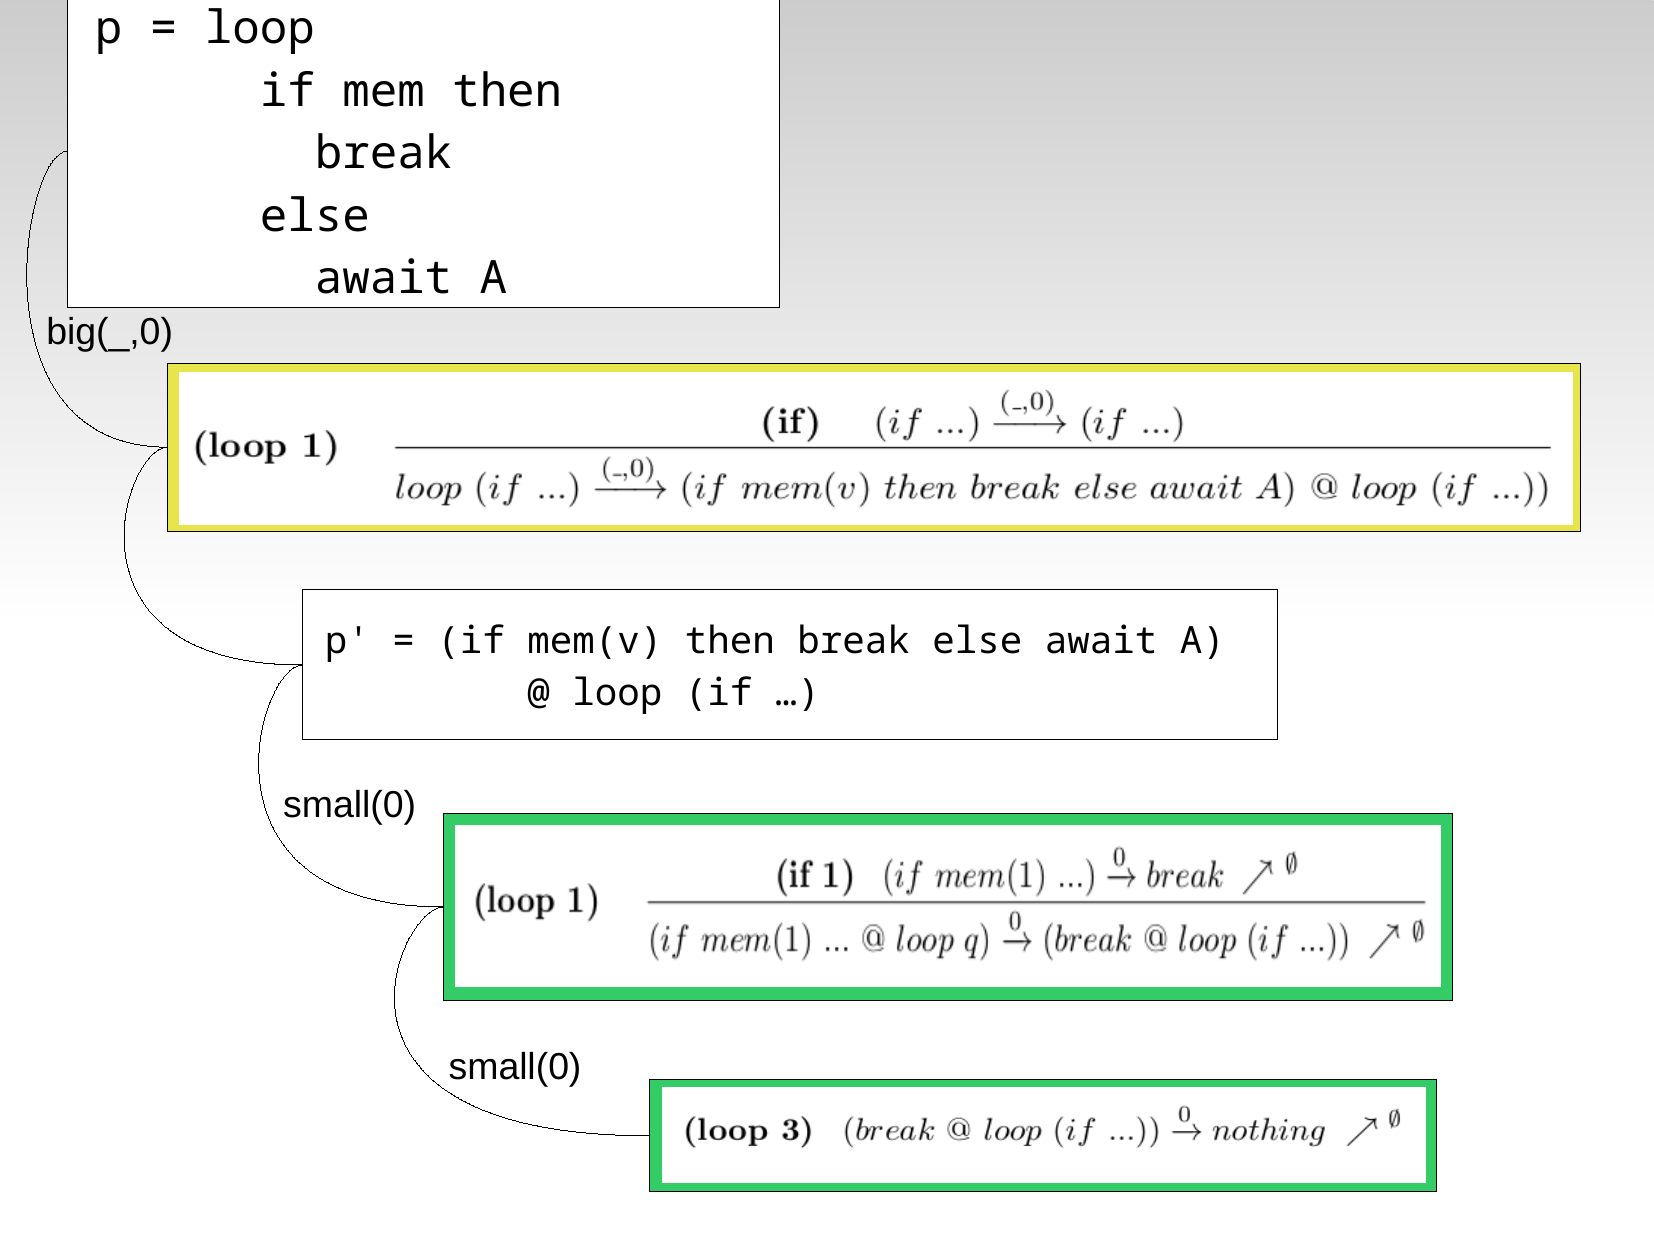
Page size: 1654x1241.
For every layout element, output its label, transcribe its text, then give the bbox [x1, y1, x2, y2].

picture [179, 372, 1573, 526]
text_box small(0) [433, 1038, 597, 1096]
text_box small(0) [268, 775, 432, 833]
text_box big(_,0) [31, 303, 188, 361]
text_box p = loop if mem then break else await A [67, 17, 780, 285]
text_box p' = (if mem(v) then break else await A) @ loop (if …) [302, 589, 1278, 740]
text_box [443, 813, 1453, 1001]
picture [455, 825, 1441, 987]
text_box [649, 1079, 1437, 1192]
picture [662, 1087, 1426, 1183]
text_box [167, 363, 1581, 532]
